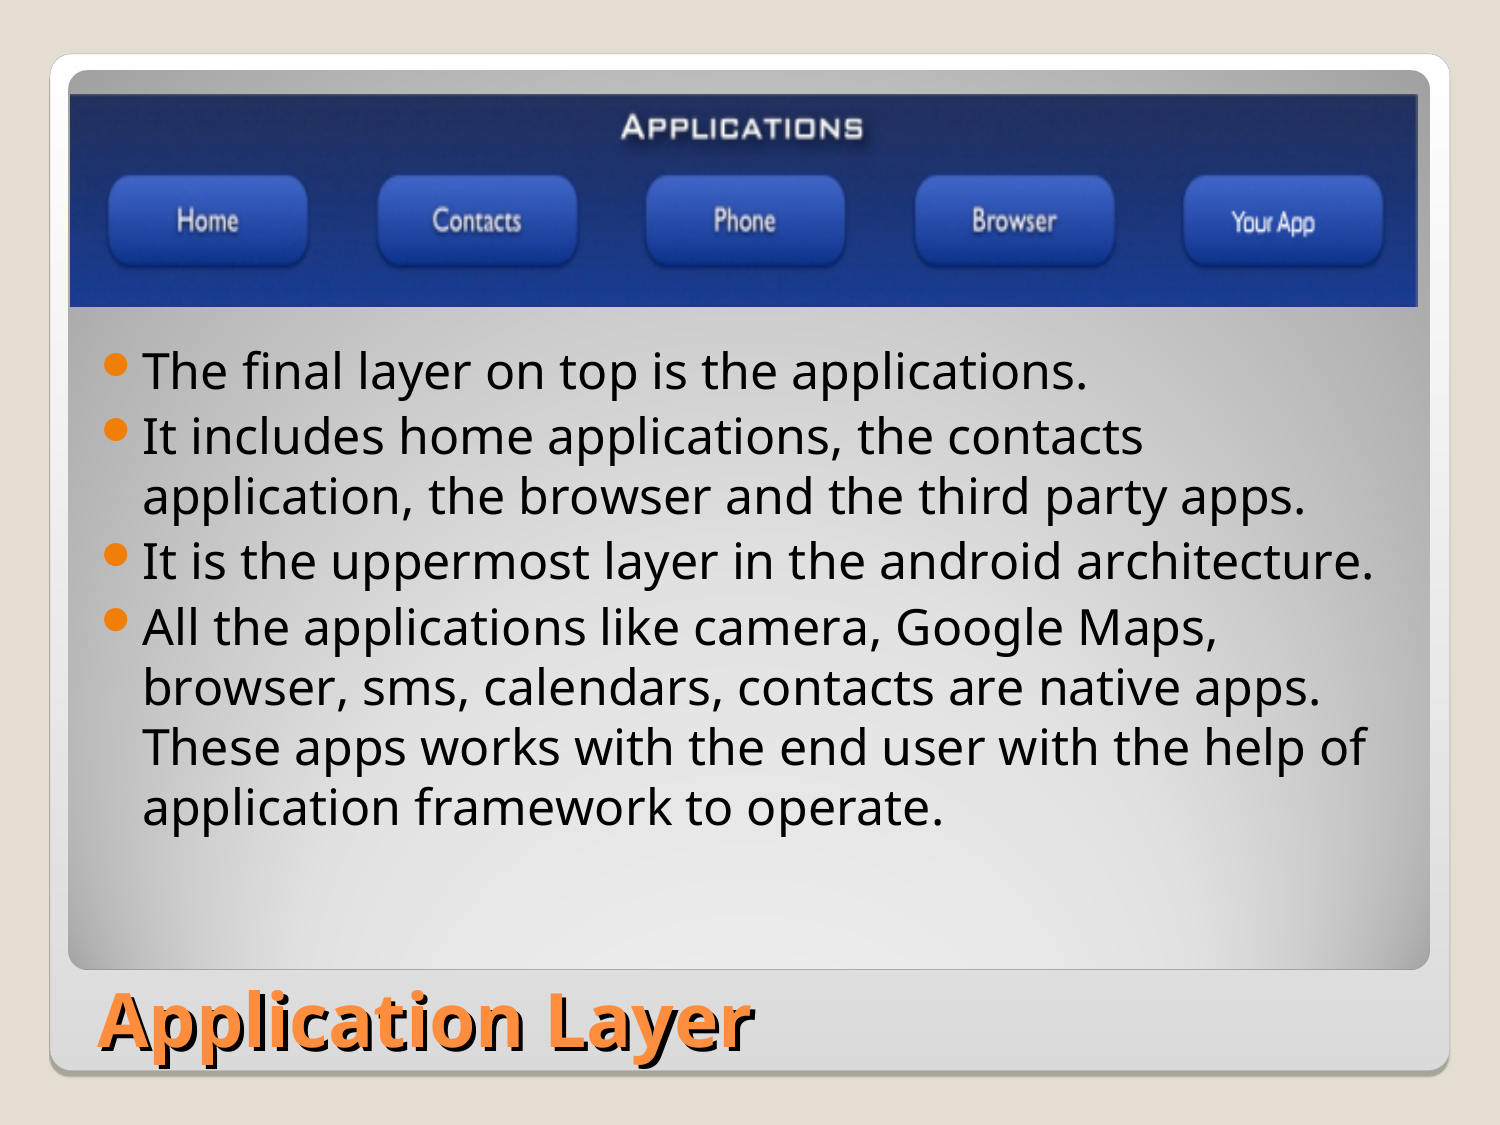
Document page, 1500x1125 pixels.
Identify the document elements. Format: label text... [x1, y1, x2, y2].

text_box The final layer on top is the applications. It includes home applications, the contacts application, the browser and the third party apps. It is the uppermost layer in the android architecture. All the applications like camera, Google Maps, browser, sms, calendars, contacts are native apps. These apps works with the end user with the help of application framework to operate. [70, 324, 1414, 957]
text_box Application Layer [82, 944, 1426, 1071]
picture [67, 69, 1431, 970]
